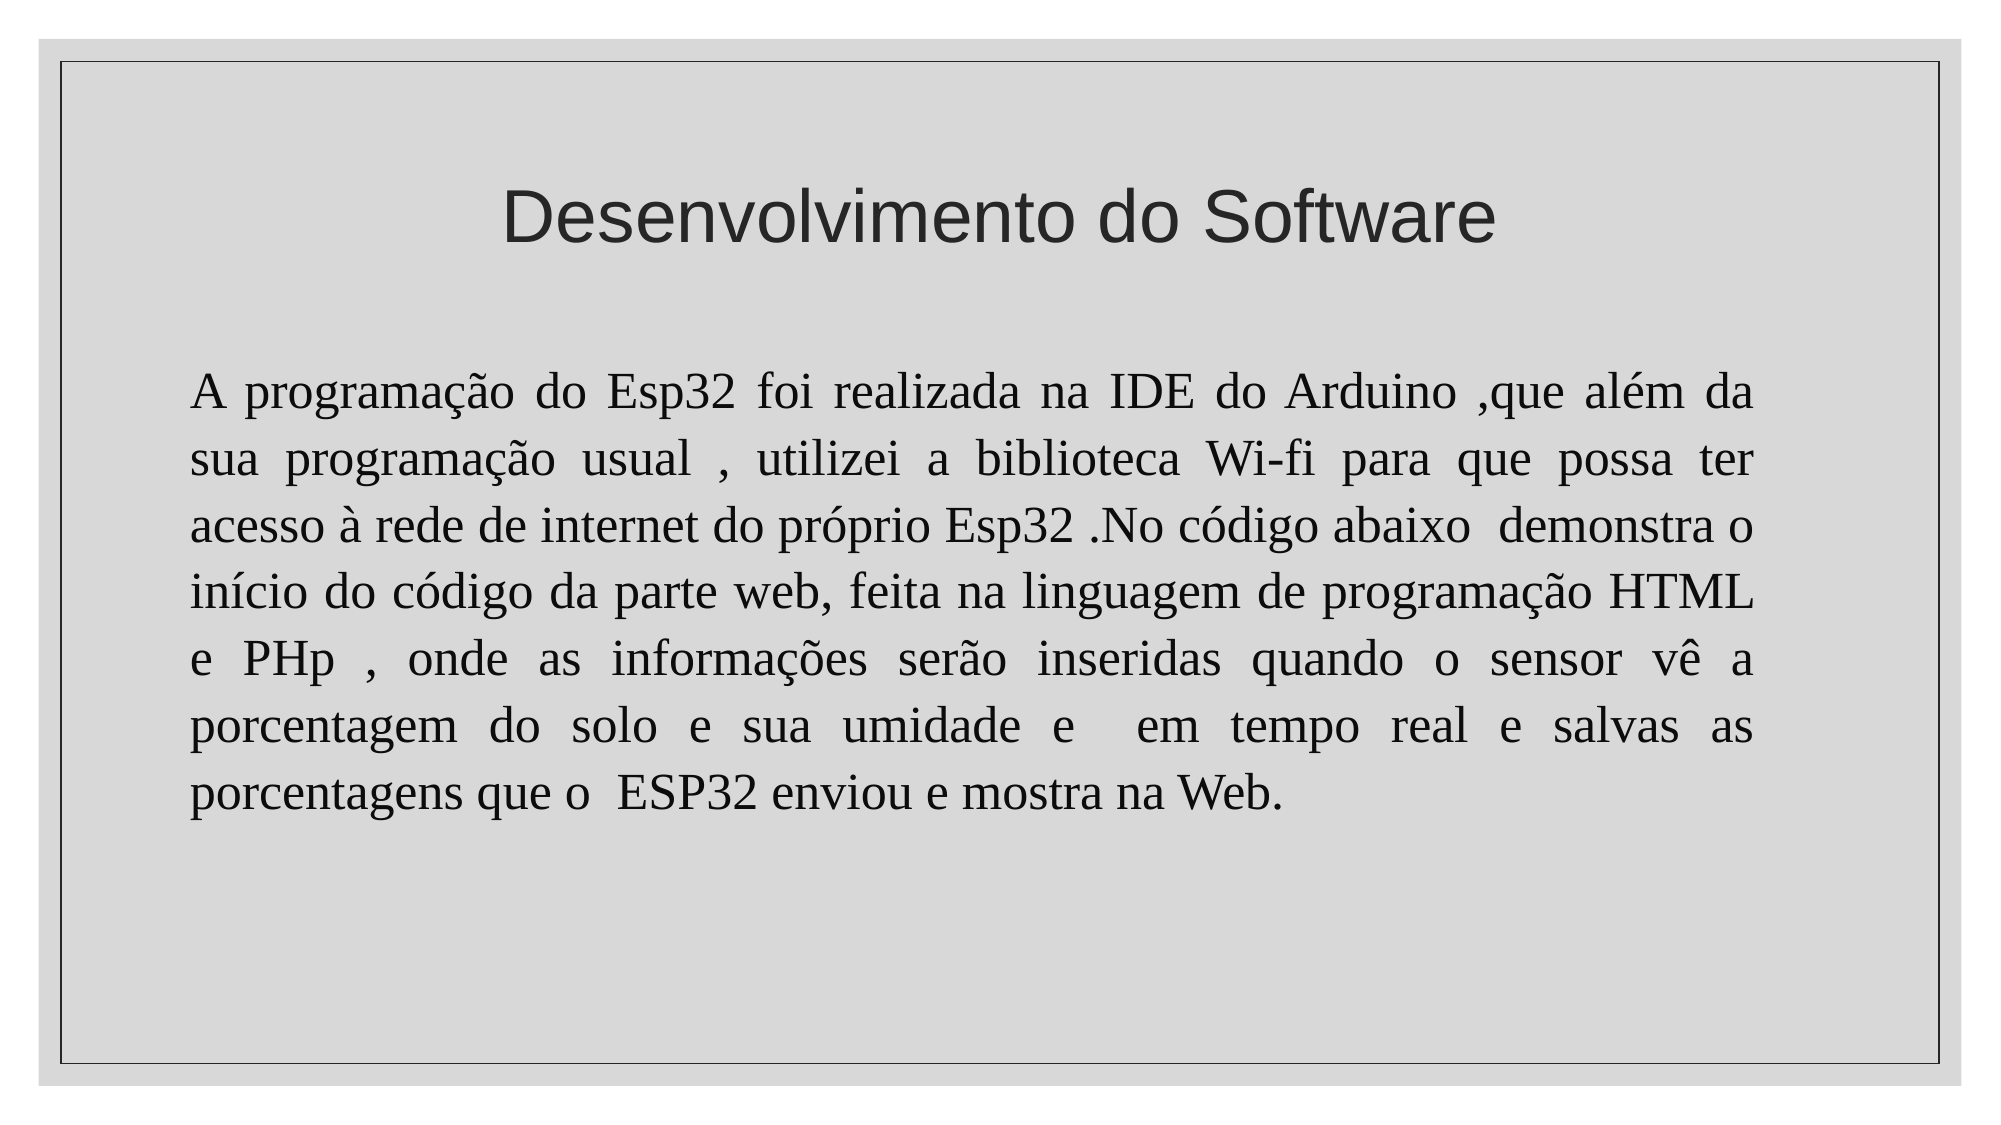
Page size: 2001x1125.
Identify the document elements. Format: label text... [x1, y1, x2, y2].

title Desenvolvimento do Software [174, 105, 1825, 331]
list A programação do Esp32 foi realizada na IDE do Arduino ,que além da sua programação usual , utilizei a biblioteca Wi-fi para que possa ter acesso à rede de internet do próprio Esp32 .No código abaixo demonstra o início do código da parte web, feita na linguagem de programação HTML e PHp , onde as informações serão inseridas quando o sensor vê a porcentagem do solo e sua umidade e em tempo real e salvas as porcentagens que o ESP32 enviou e mostra na Web. [174, 345, 1825, 977]
